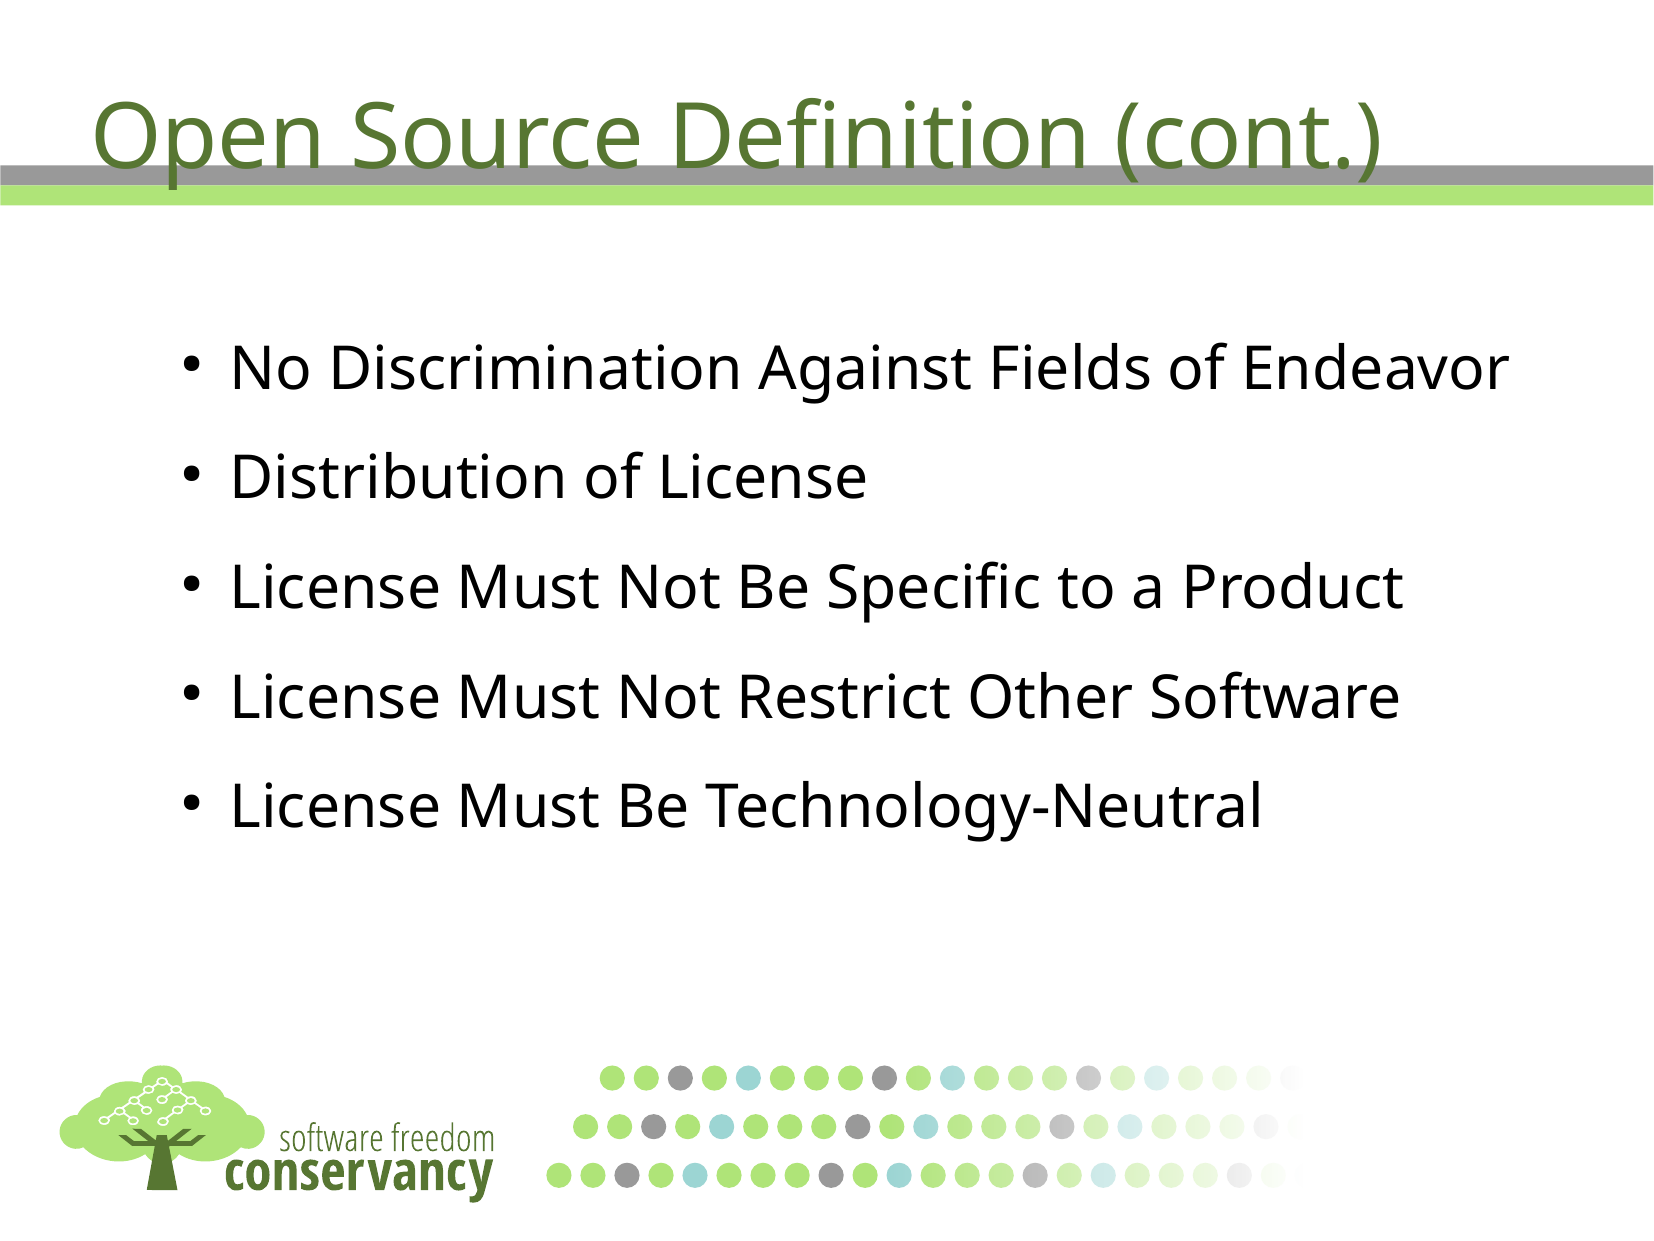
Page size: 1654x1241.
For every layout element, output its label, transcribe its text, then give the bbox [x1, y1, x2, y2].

list No Discrimination Against Fields of Endeavor Distribution of License License Must Not Be Specific to a Product License Must Not Restrict Other Software License Must Be Technology-Neutral [165, 324, 1621, 856]
text_box Open Source Definition (cont.) [90, 26, 1516, 241]
